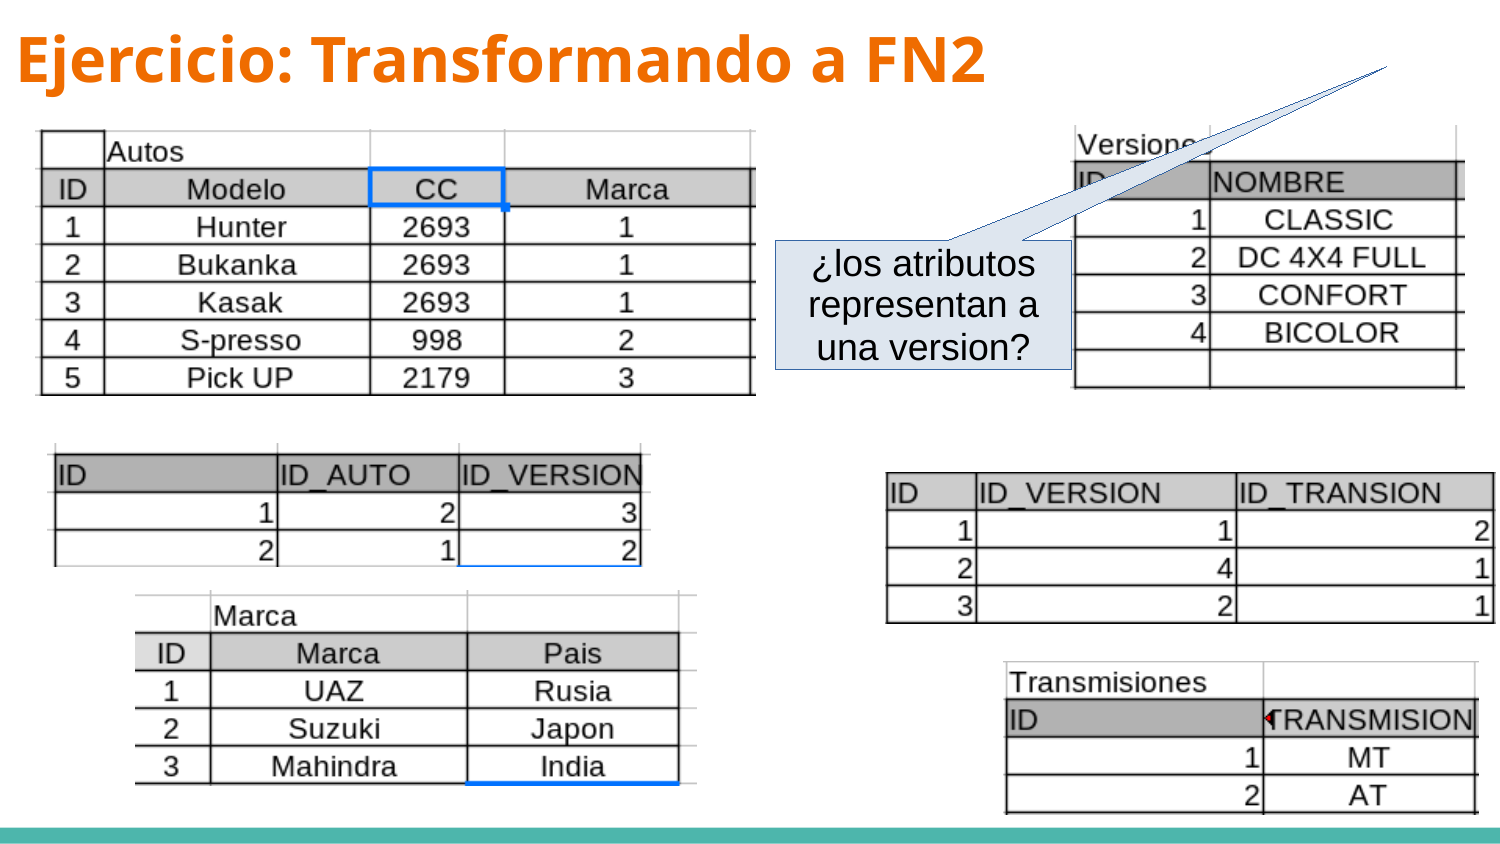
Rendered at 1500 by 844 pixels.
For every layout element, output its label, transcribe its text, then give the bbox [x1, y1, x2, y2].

picture [885, 472, 1496, 624]
picture [1070, 125, 1465, 390]
picture [135, 590, 697, 786]
picture [35, 129, 756, 396]
picture [47, 443, 651, 568]
picture [1003, 661, 1479, 815]
text_box ¿los atributos representan a una version? [775, 66, 1387, 370]
picture [1070, 125, 1236, 191]
title Ejercicio: Transformando a FN2 [0, 0, 1398, 116]
